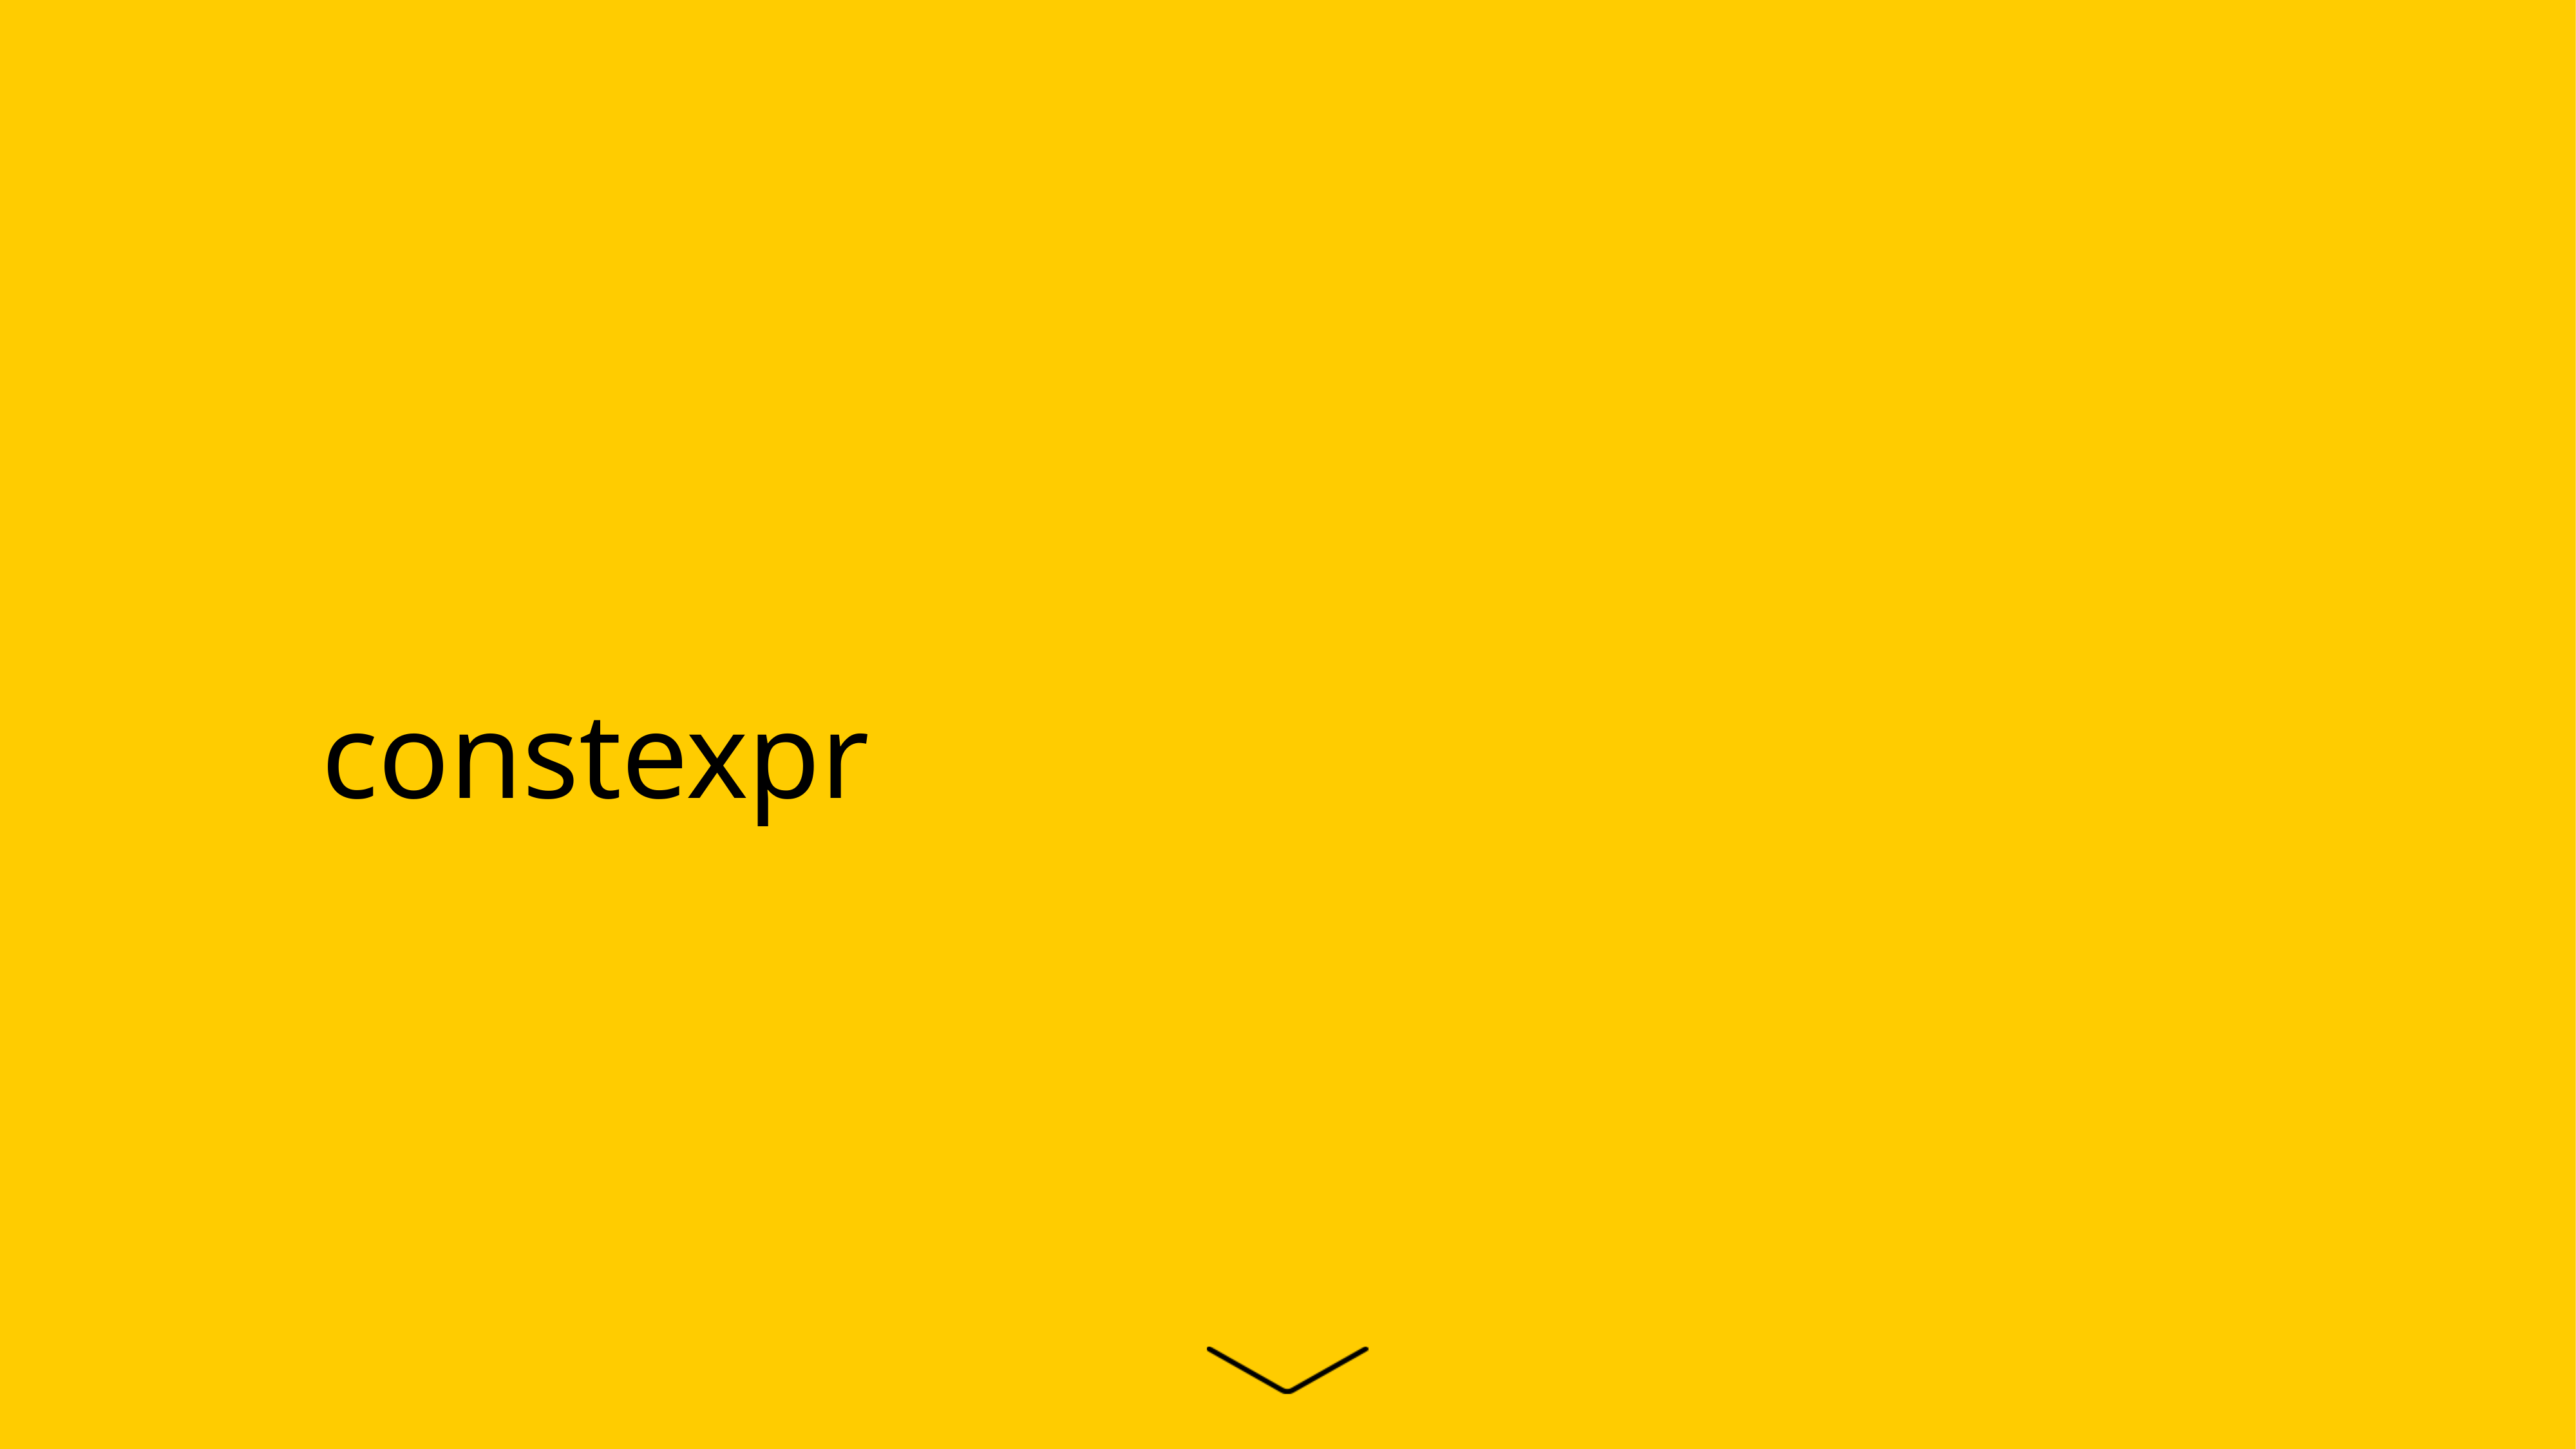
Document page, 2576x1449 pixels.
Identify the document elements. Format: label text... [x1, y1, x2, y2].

title constexpr [321, 429, 2253, 1074]
picture [1207, 1347, 1368, 1396]
